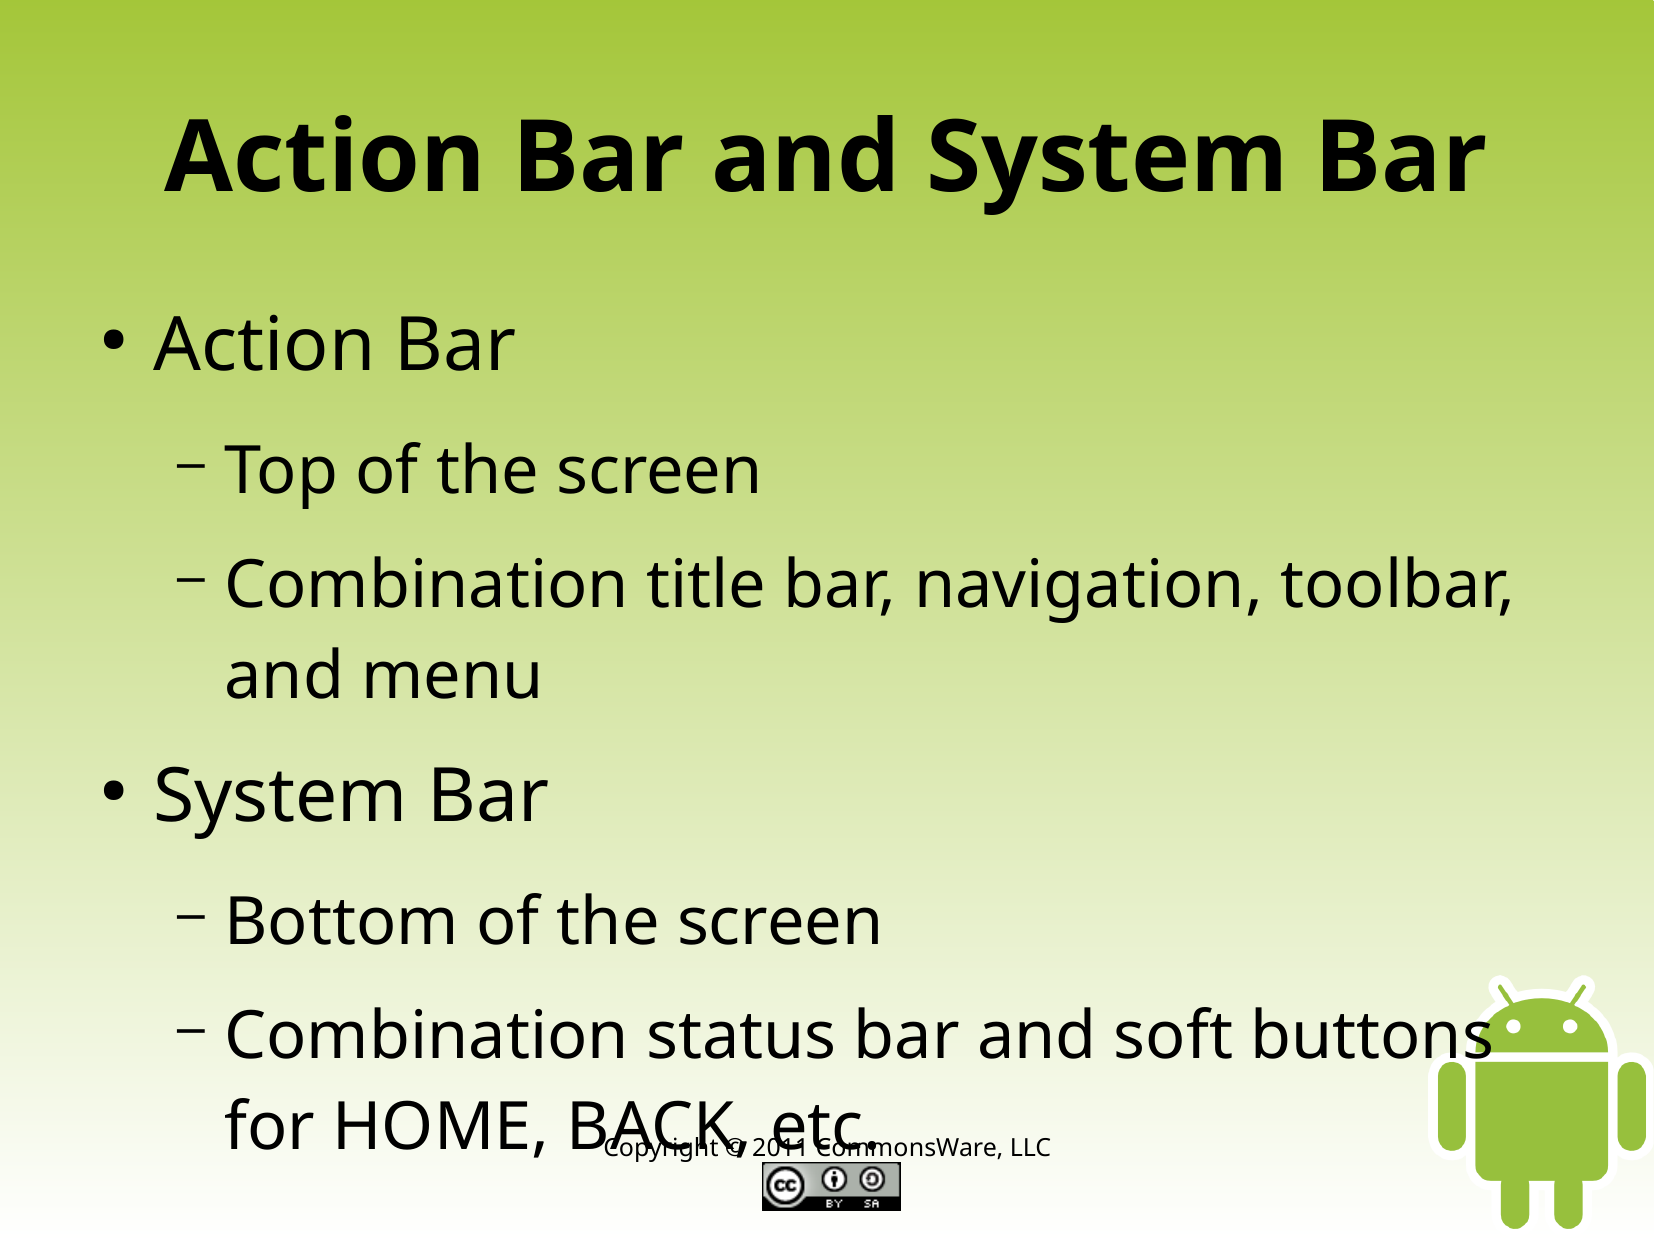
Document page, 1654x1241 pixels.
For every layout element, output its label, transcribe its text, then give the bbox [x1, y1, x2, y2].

picture [762, 1162, 901, 1211]
picture [1428, 975, 1654, 1238]
title Action Bar and System Bar [82, 49, 1571, 257]
list Action Bar Top of the screen Combination title bar, navigation, toolbar, and menu System Bar Bottom of the screen Combination status bar and soft buttons for HOME, BACK, etc. [82, 290, 1571, 1109]
